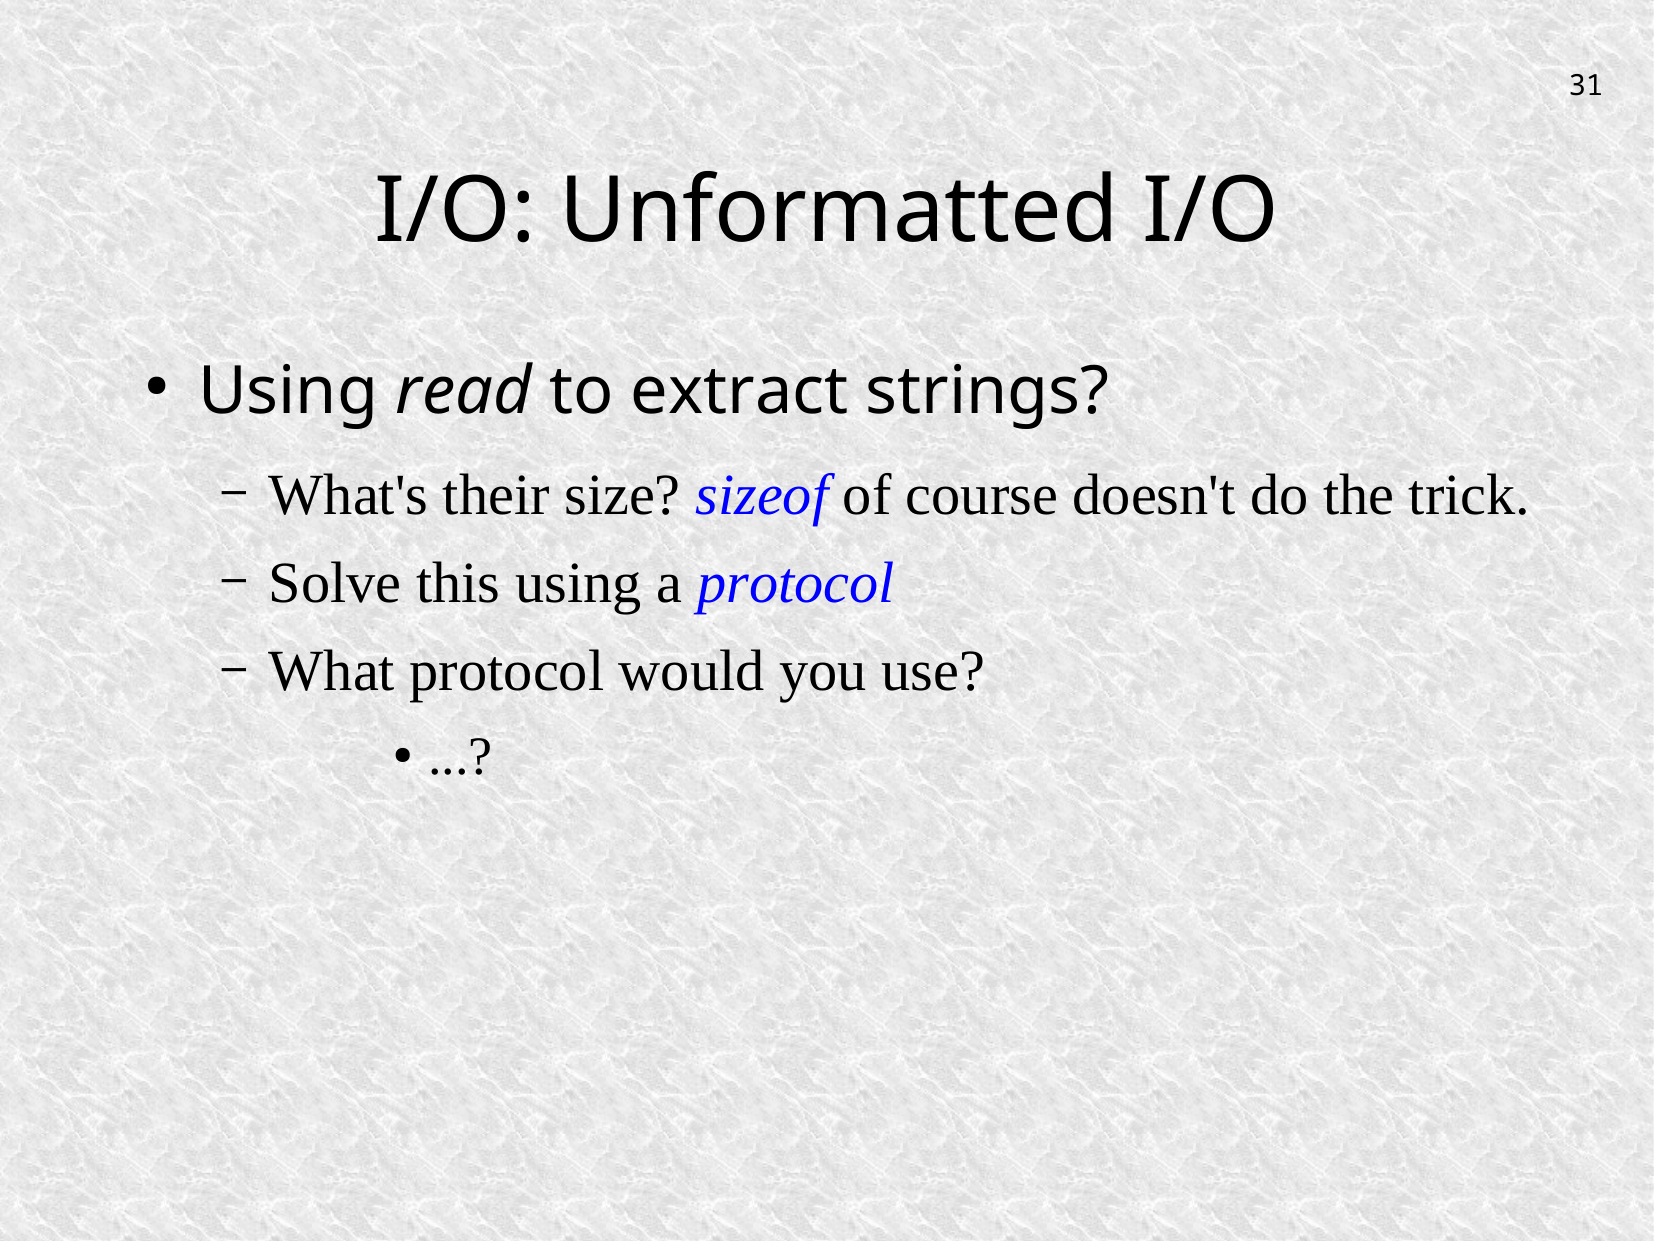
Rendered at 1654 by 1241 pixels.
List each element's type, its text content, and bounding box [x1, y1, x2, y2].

picture [0, 0, 1654, 1241]
list Using read to extract strings? What's their size? sizeof of course doesn't do the trick. Solve this using a protocol What protocol would you use? ...? [127, 341, 1540, 834]
title I/O: Unformatted I/O [121, 102, 1534, 311]
